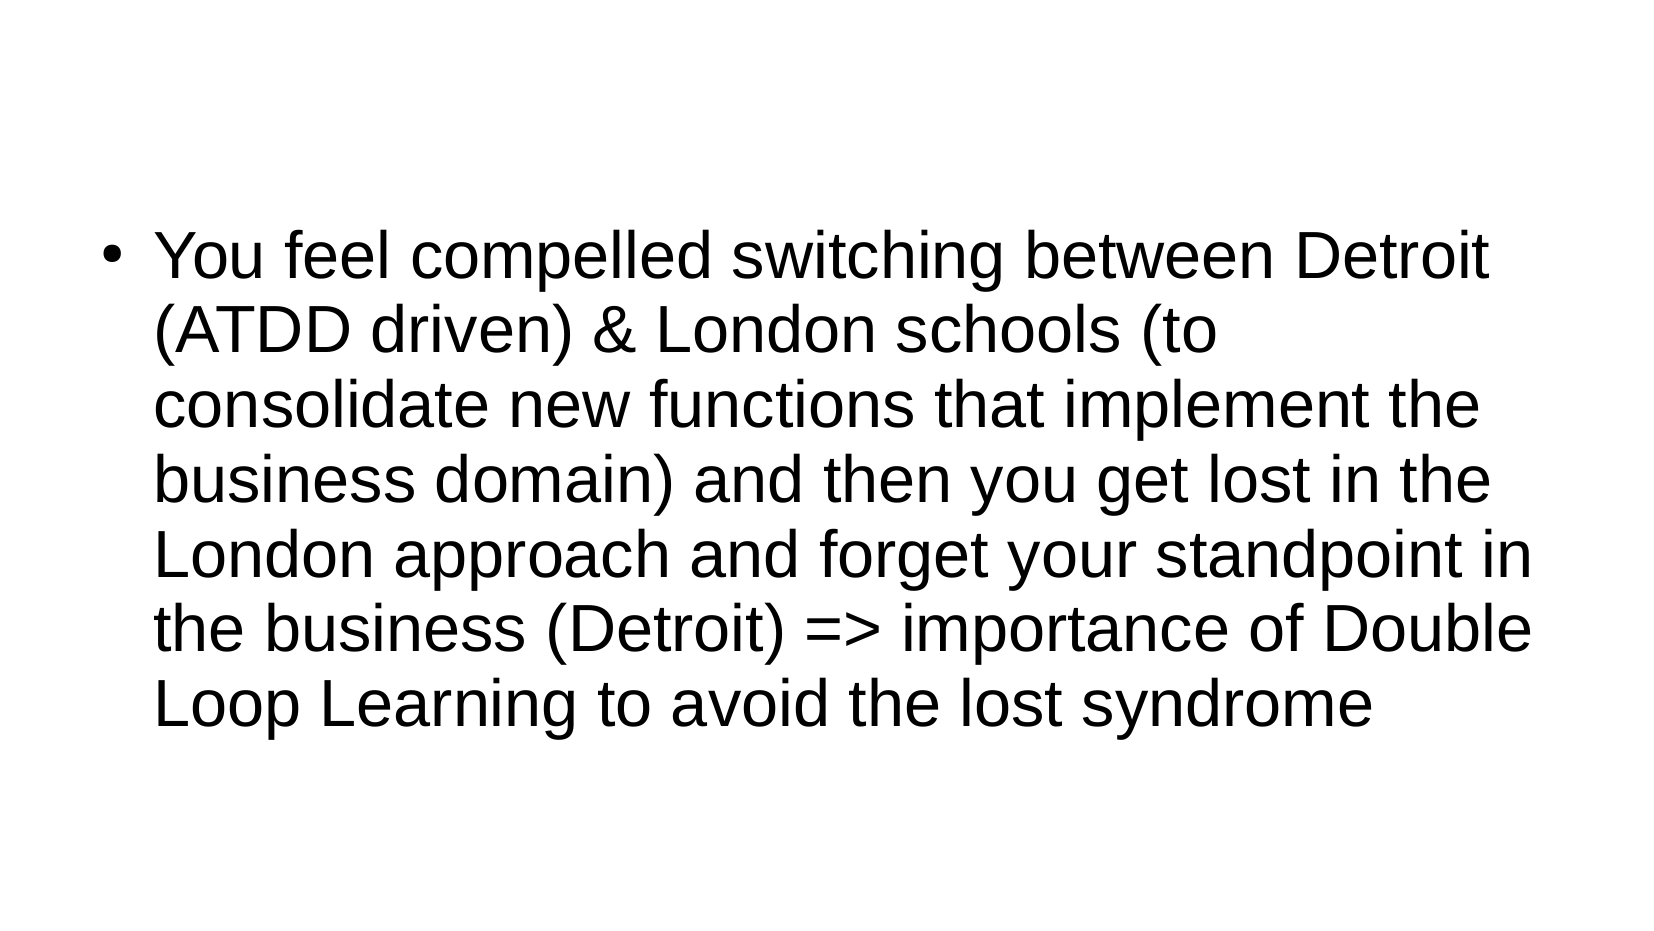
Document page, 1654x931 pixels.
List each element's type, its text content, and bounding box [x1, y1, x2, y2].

list You feel compelled switching between Detroit (ATDD driven) & London schools (to consolidate new functions that implement the business domain) and then you get lost in the London approach and forget your standpoint in the business (Detroit) => importance of Double Loop Learning to avoid the lost syndrome [82, 217, 1571, 758]
